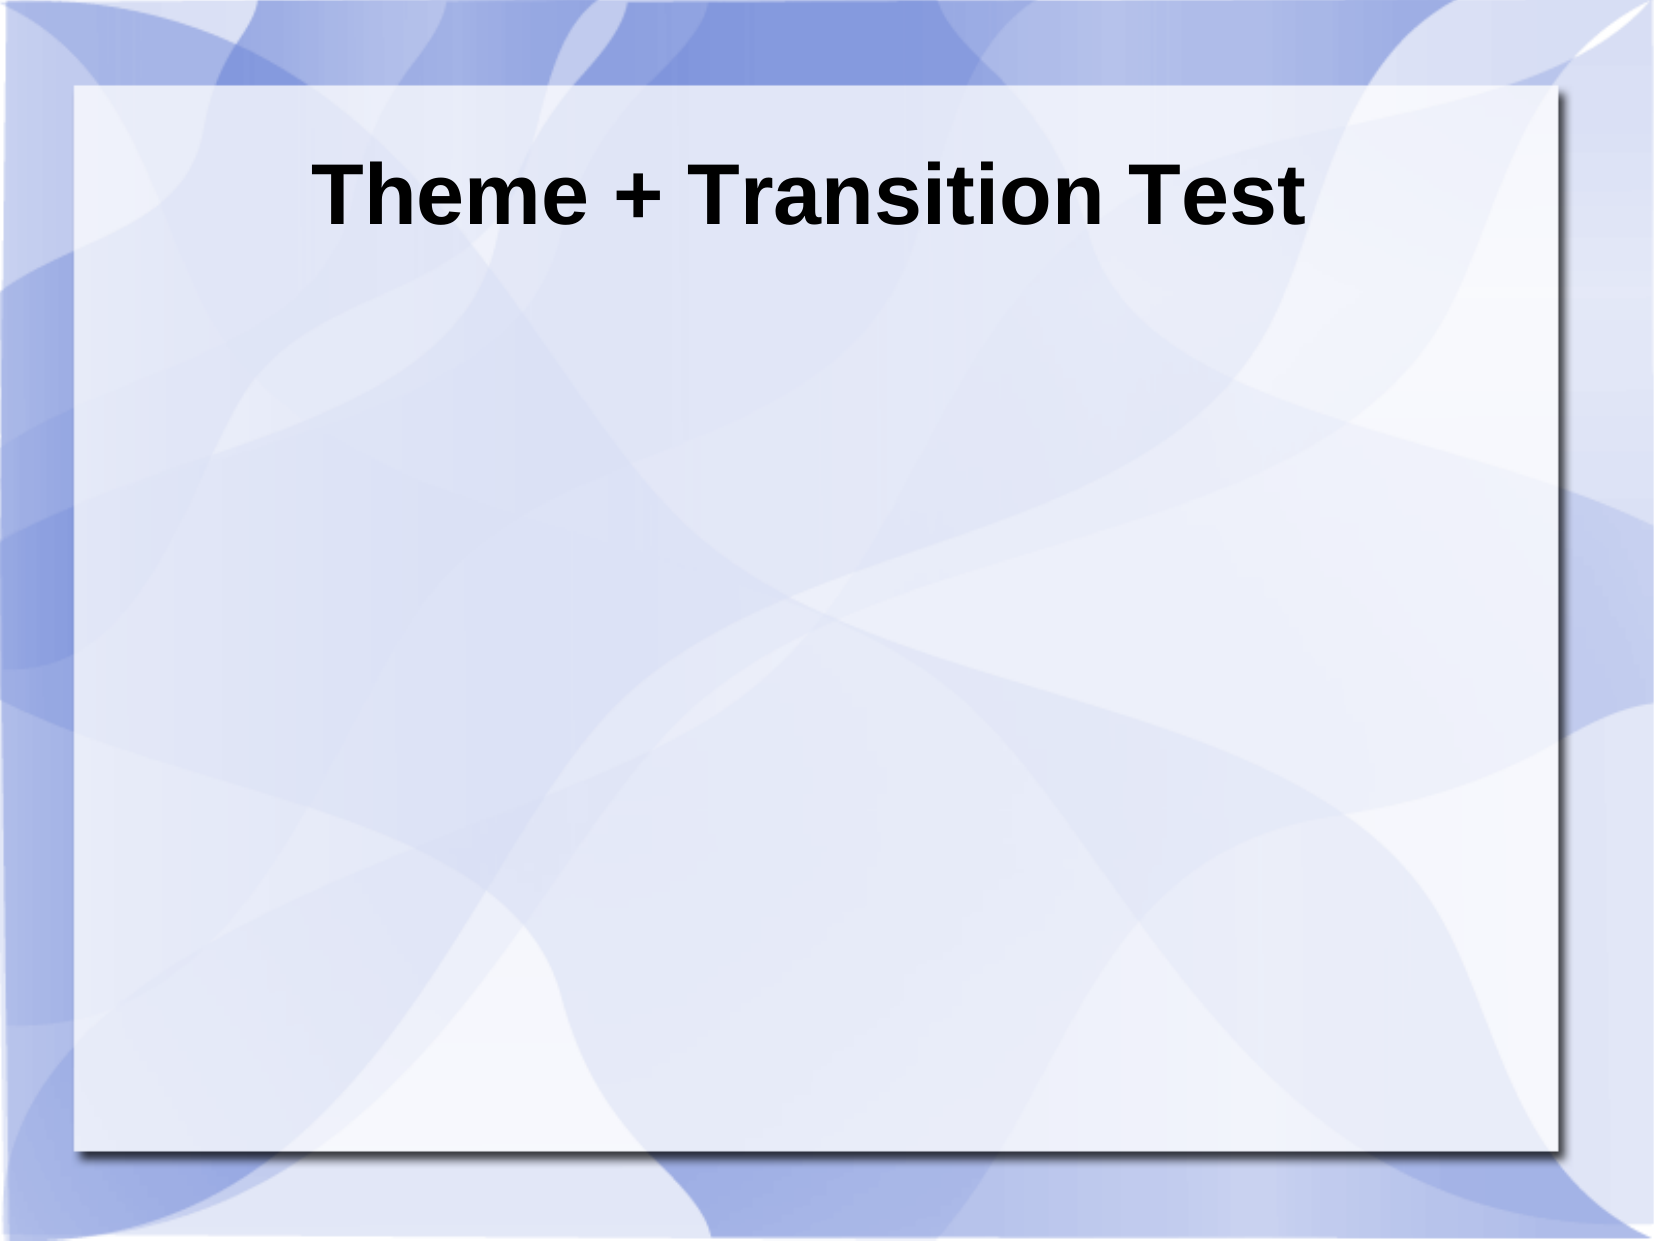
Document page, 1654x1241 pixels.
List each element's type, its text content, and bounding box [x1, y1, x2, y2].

picture [0, 0, 1654, 1241]
title Theme + Transition Test [82, 90, 1536, 298]
